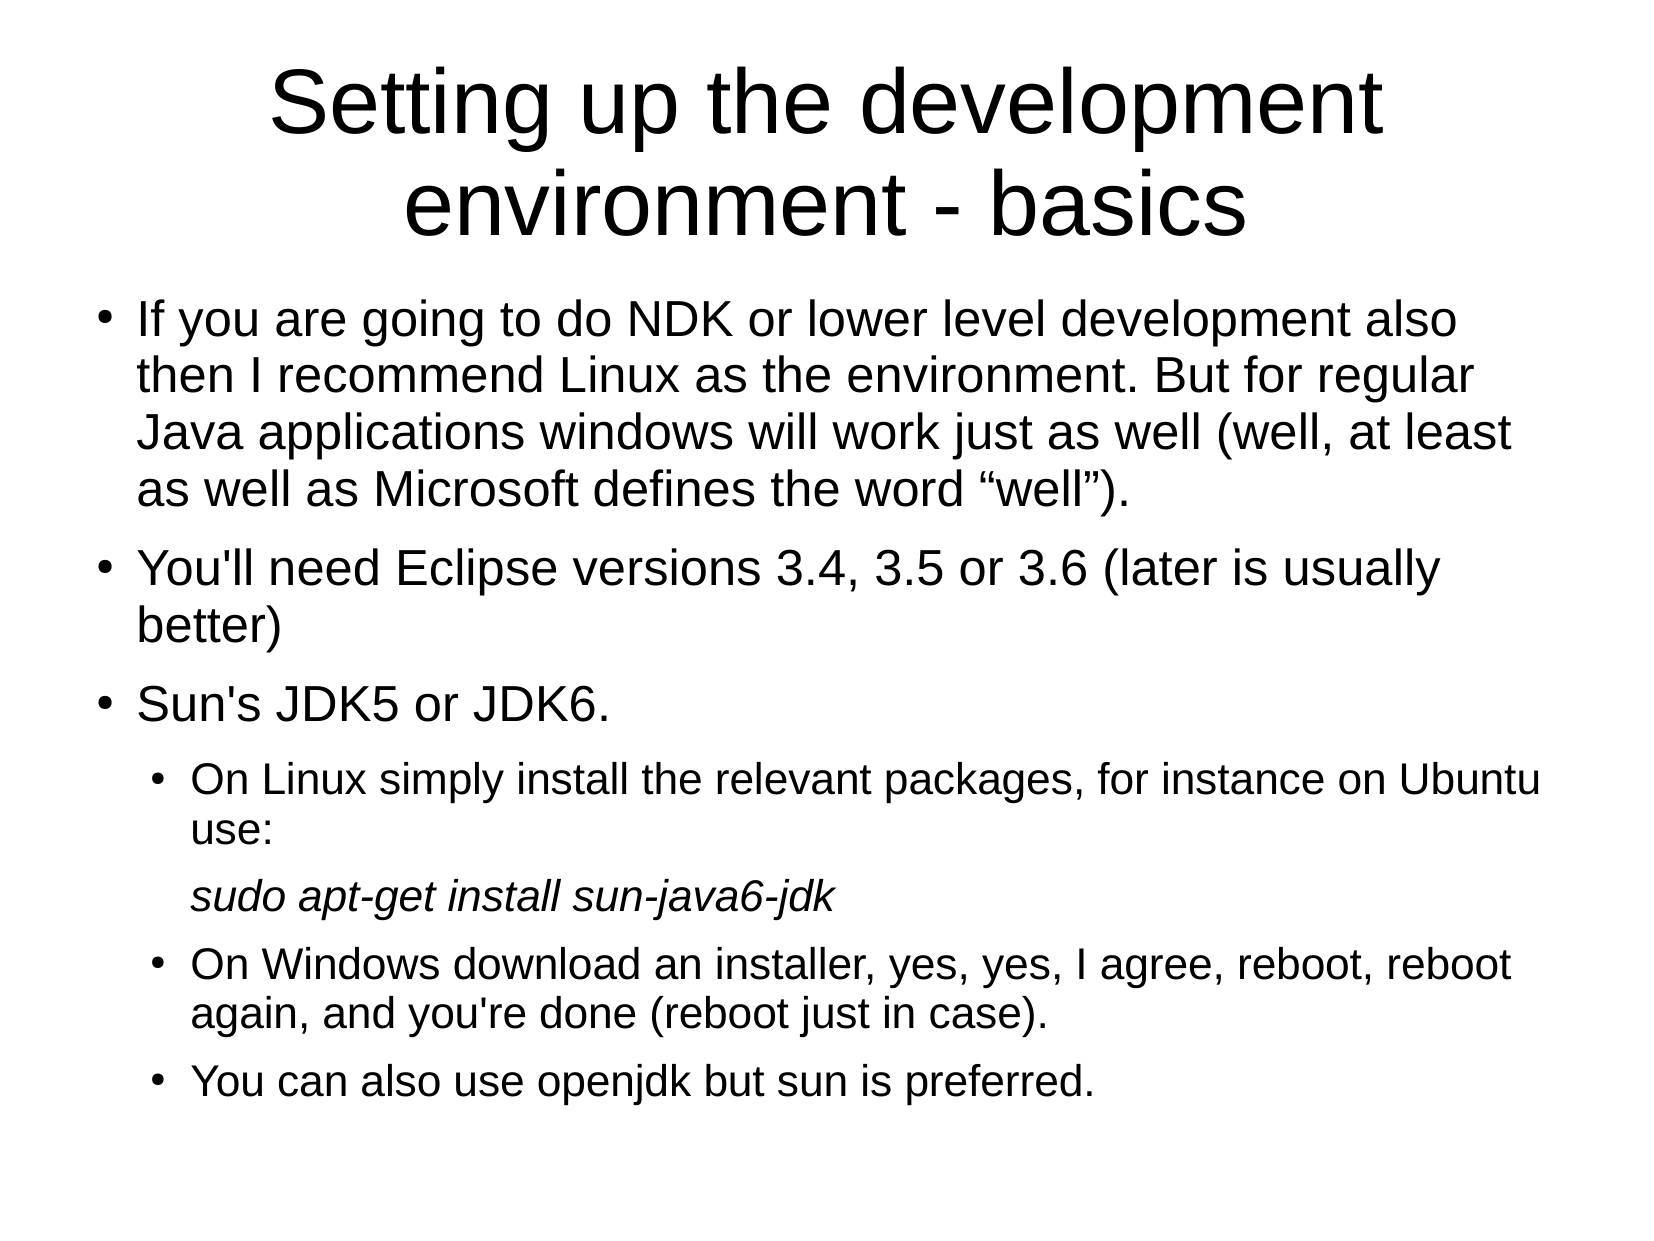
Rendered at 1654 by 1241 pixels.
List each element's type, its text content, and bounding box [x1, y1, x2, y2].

list If you are going to do NDK or lower level development also then I recommend Linux as the environment. But for regular Java applications windows will work just as well (well, at least as well as Microsoft defines the word “well”). You'll need Eclipse versions 3.4, 3.5 or 3.6 (later is usually better) Sun's JDK5 or JDK6. On Linux simply install the relevant packages, for instance on Ubuntu use: sudo apt-get install sun-java6-jdk On Windows download an installer, yes, yes, I agree, reboot, reboot again, and you're done (reboot just in case). You can also use openjdk but sun is preferred. [82, 290, 1571, 1109]
title Setting up the development environment - basics [82, 49, 1571, 257]
